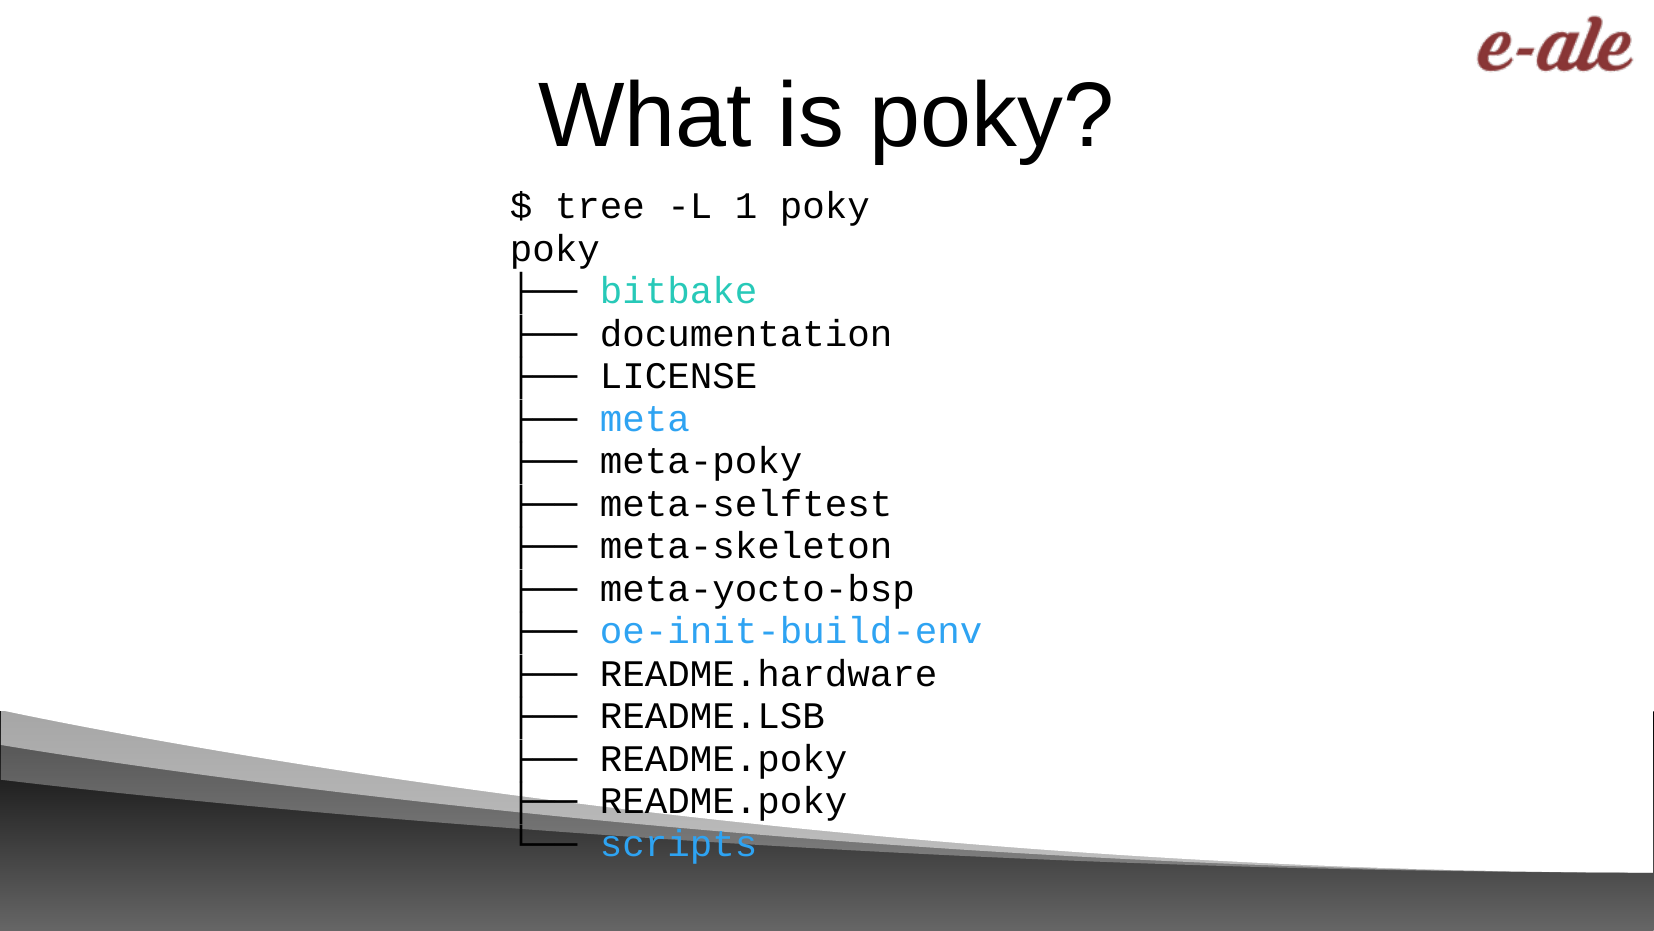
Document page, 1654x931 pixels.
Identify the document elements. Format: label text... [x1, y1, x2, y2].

text_box $ tree -L 1 poky poky ├── bitbake ├── documentation ├── LICENSE ├── meta ├── meta-poky ├── meta-selftest ├── meta-skeleton ├── meta-yocto-bsp ├── oe-init-build-env ├── README.hardware ├── README.LSB ├── README.poky ├── README.poky └── scripts [495, 180, 1592, 795]
title What is poky? [82, 37, 1571, 193]
picture [1475, 15, 1636, 74]
